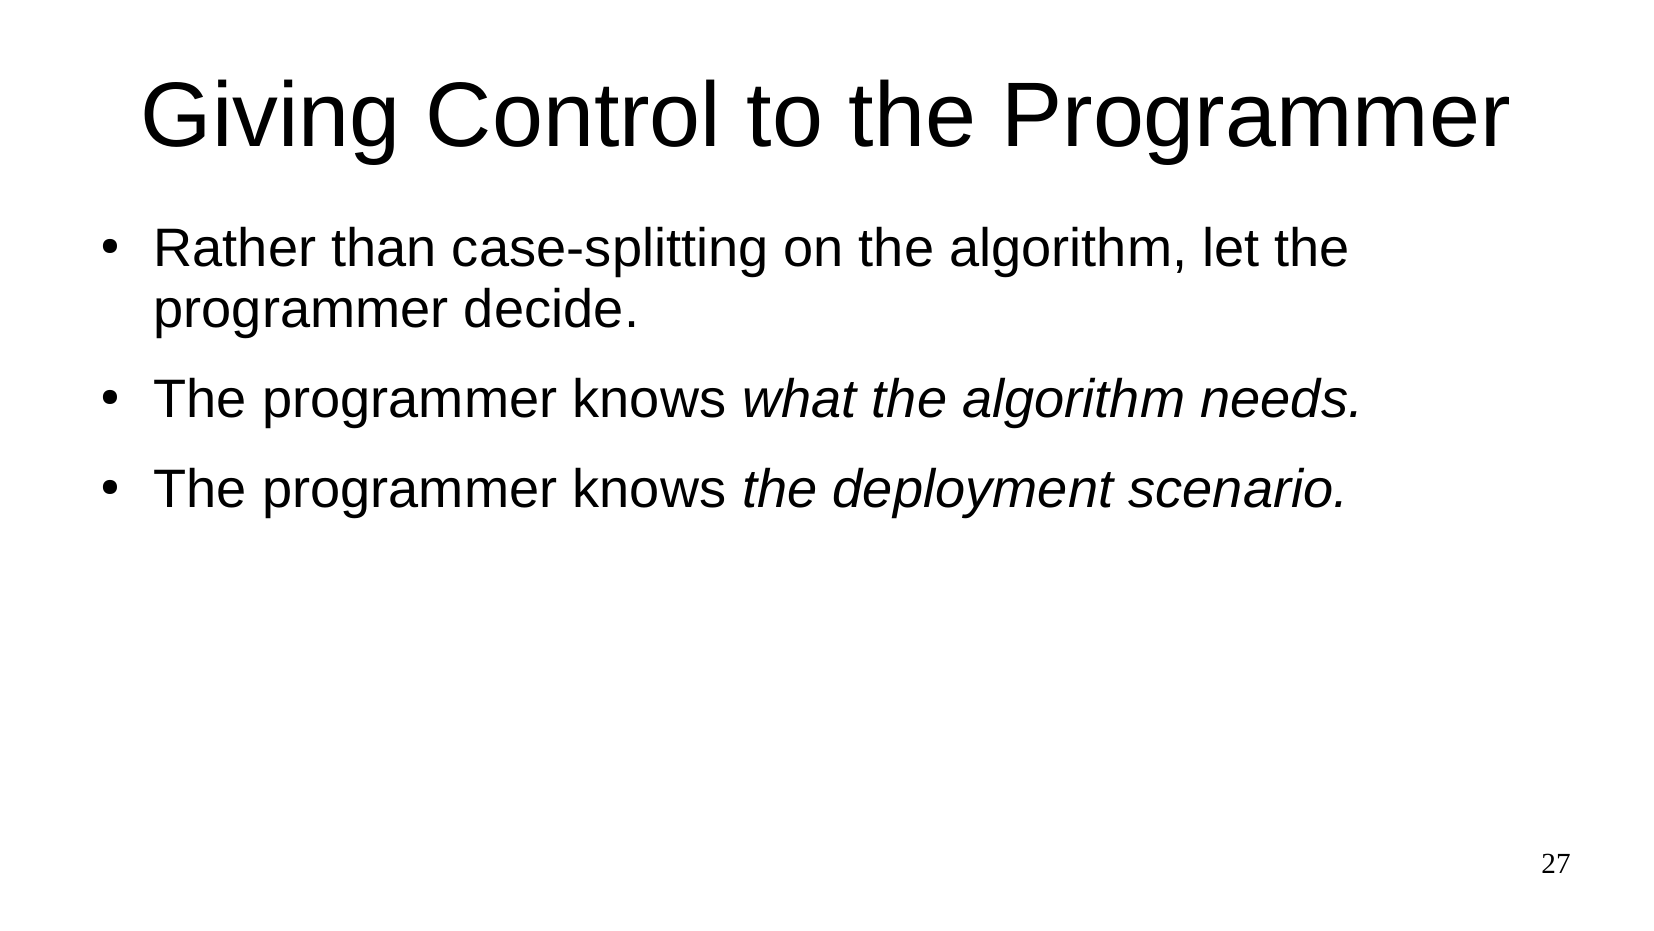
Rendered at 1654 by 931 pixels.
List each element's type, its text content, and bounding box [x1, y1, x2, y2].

list Rather than case-splitting on the algorithm, let the programmer decide. The programmer knows what the algorithm needs. The programmer knows the deployment scenario. [82, 217, 1571, 758]
title Giving Control to the Programmer [82, 37, 1571, 193]
